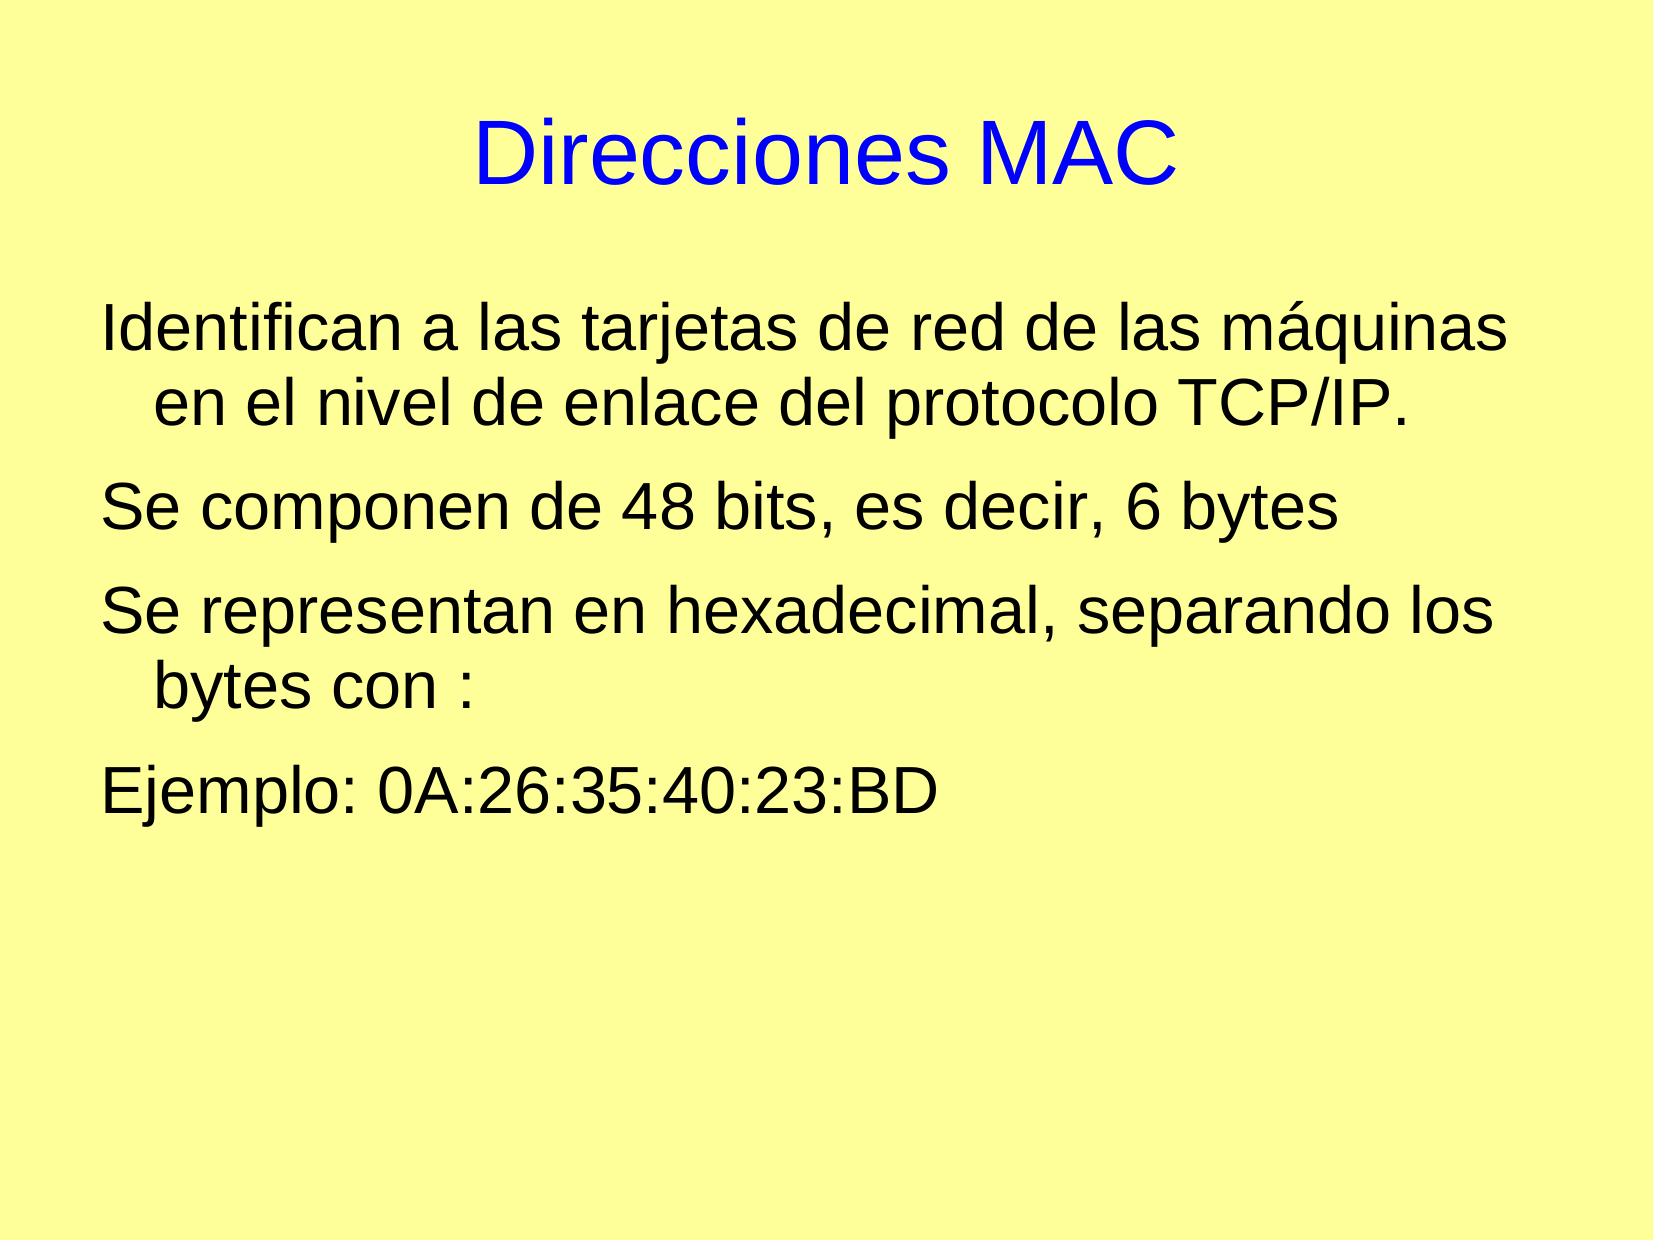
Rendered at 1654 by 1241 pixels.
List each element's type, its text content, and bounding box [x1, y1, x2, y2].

list Identifican a las tarjetas de red de las máquinas en el nivel de enlace del protocolo TCP/IP. Se componen de 48 bits, es decir, 6 bytes Se representan en hexadecimal, separando los bytes con : Ejemplo: 0A:26:35:40:23:BD [82, 290, 1571, 1109]
title Direcciones MAC [82, 49, 1571, 257]
